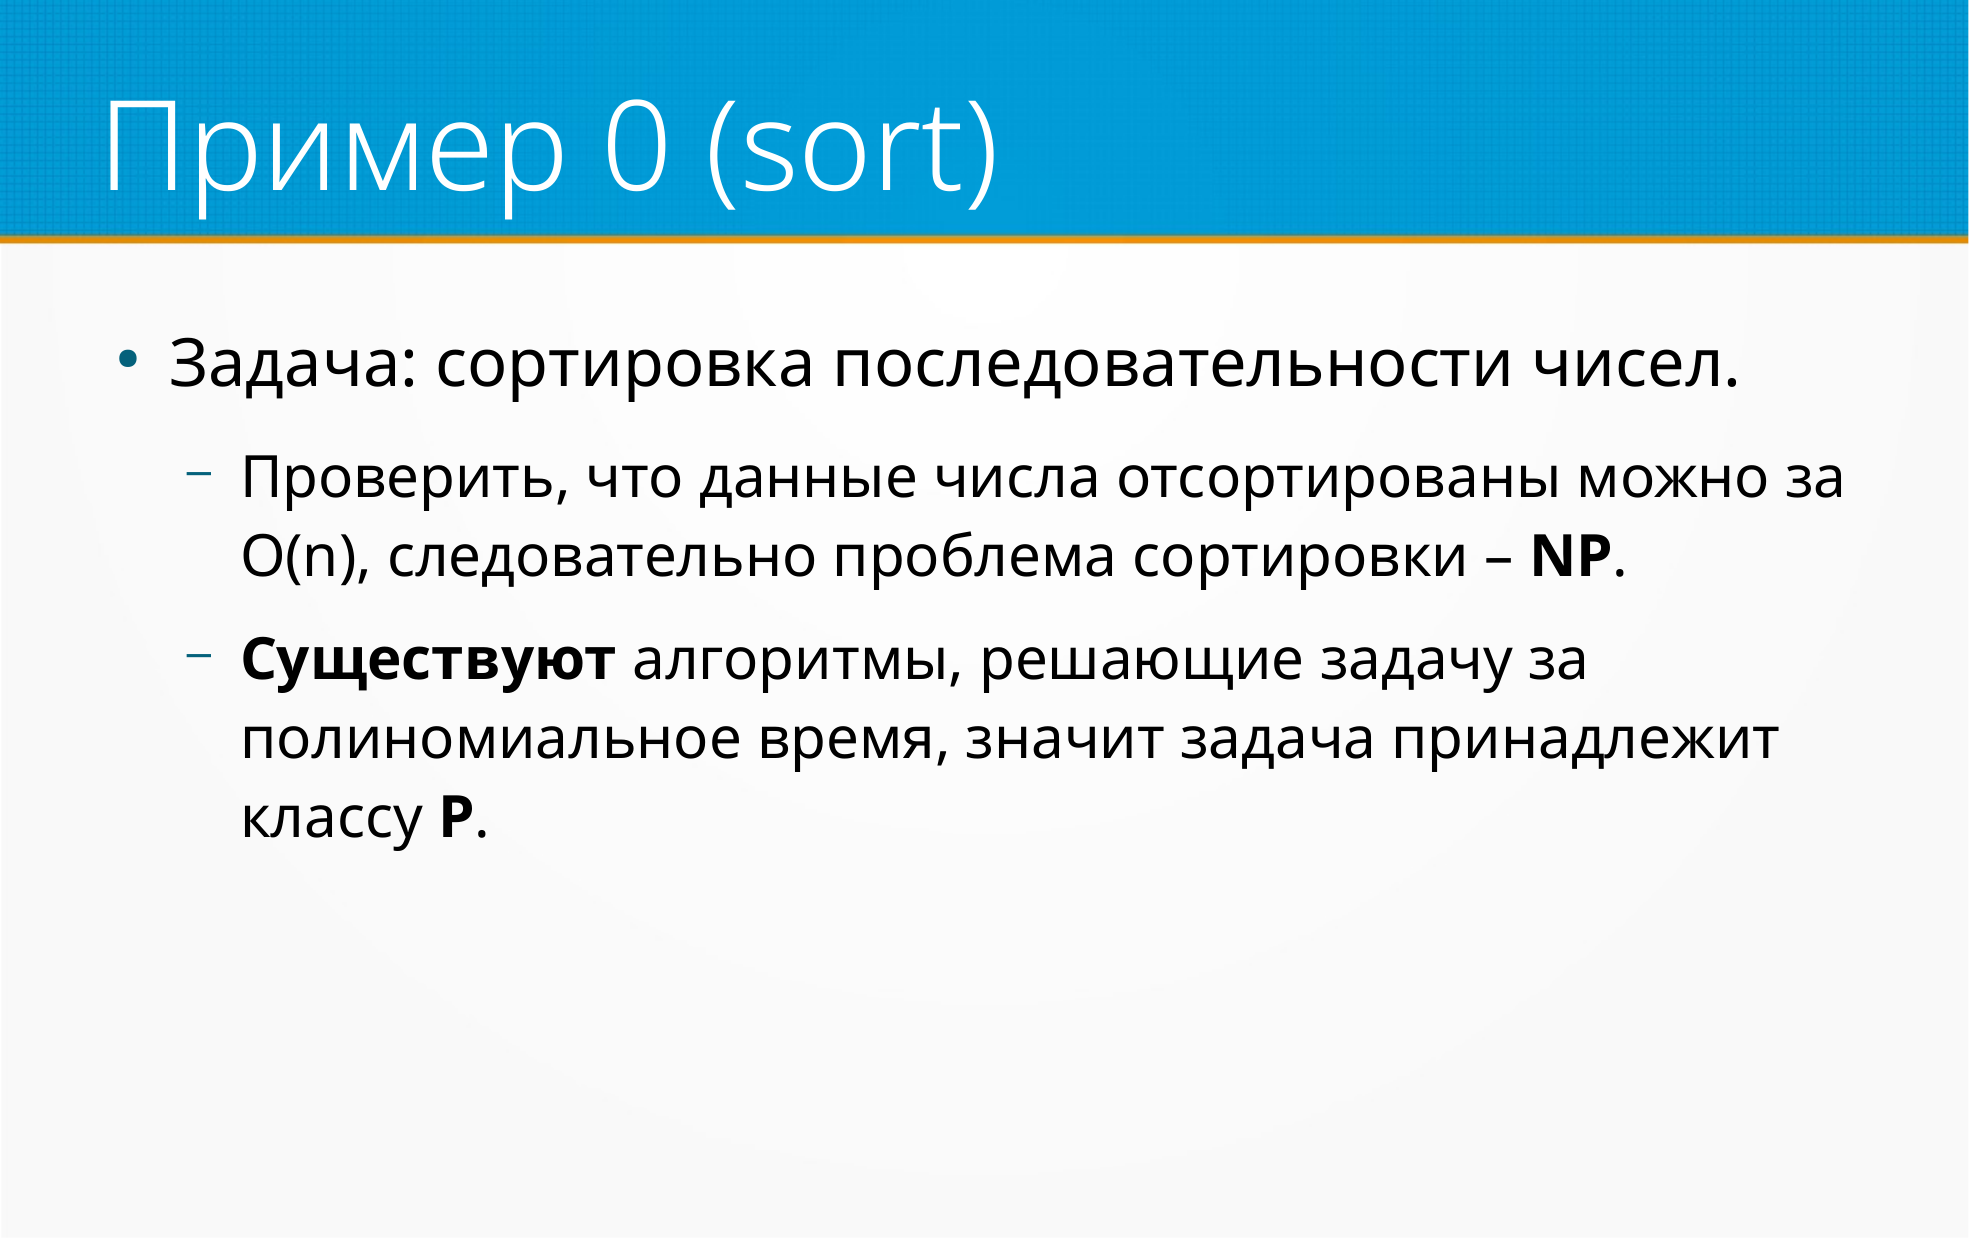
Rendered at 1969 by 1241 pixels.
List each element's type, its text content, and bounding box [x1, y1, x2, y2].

picture [0, 233, 1969, 1241]
title Пример 0 (sort) [98, 19, 1870, 227]
list Задача: сортировка последовательности чисел. Проверить, что данные числа отсортированы можно за O(n), следовательно проблема сортировки – NP. Существуют алгоритмы, решающие задачу за полиномиальное время, значит задача принадлежит классу P. [98, 315, 1861, 1081]
